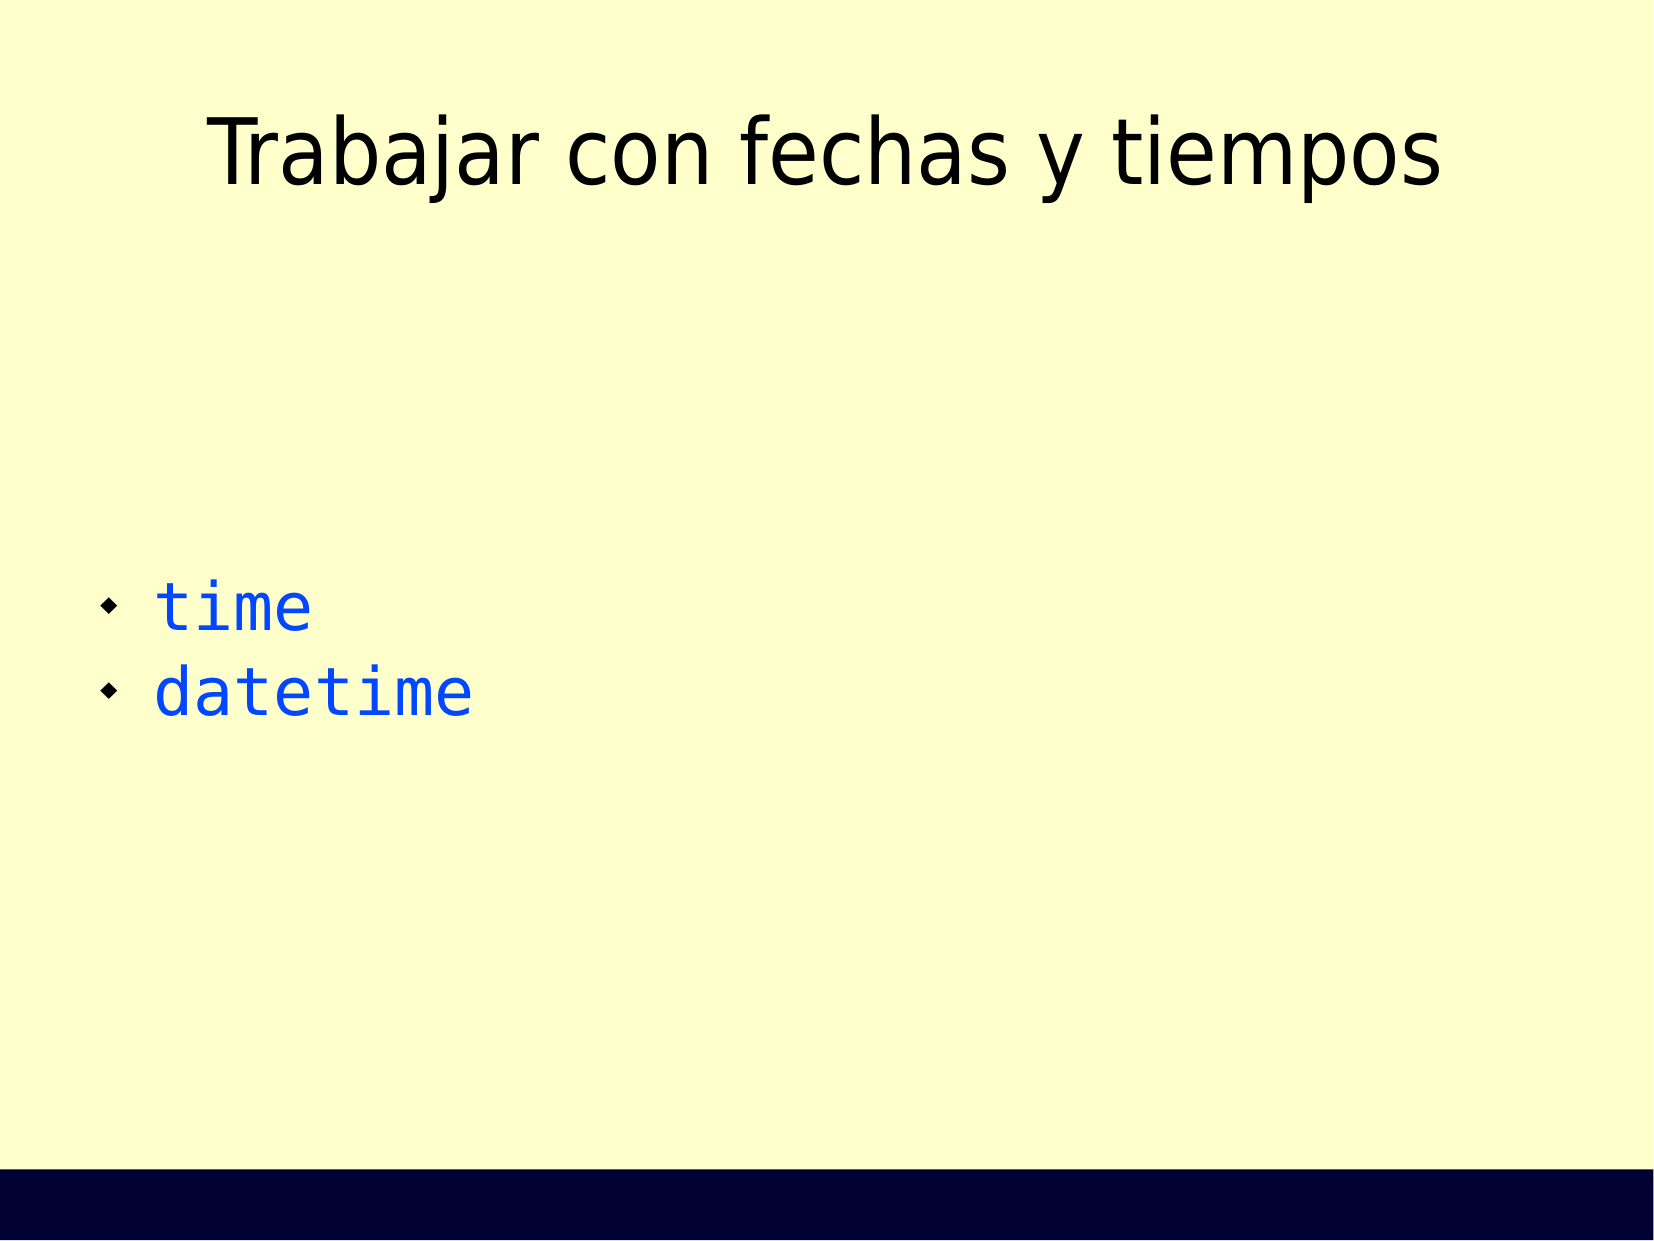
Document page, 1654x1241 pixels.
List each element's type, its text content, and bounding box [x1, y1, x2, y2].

title Trabajar con fechas y tiempos [82, 49, 1571, 257]
list time datetime [82, 290, 1538, 1010]
